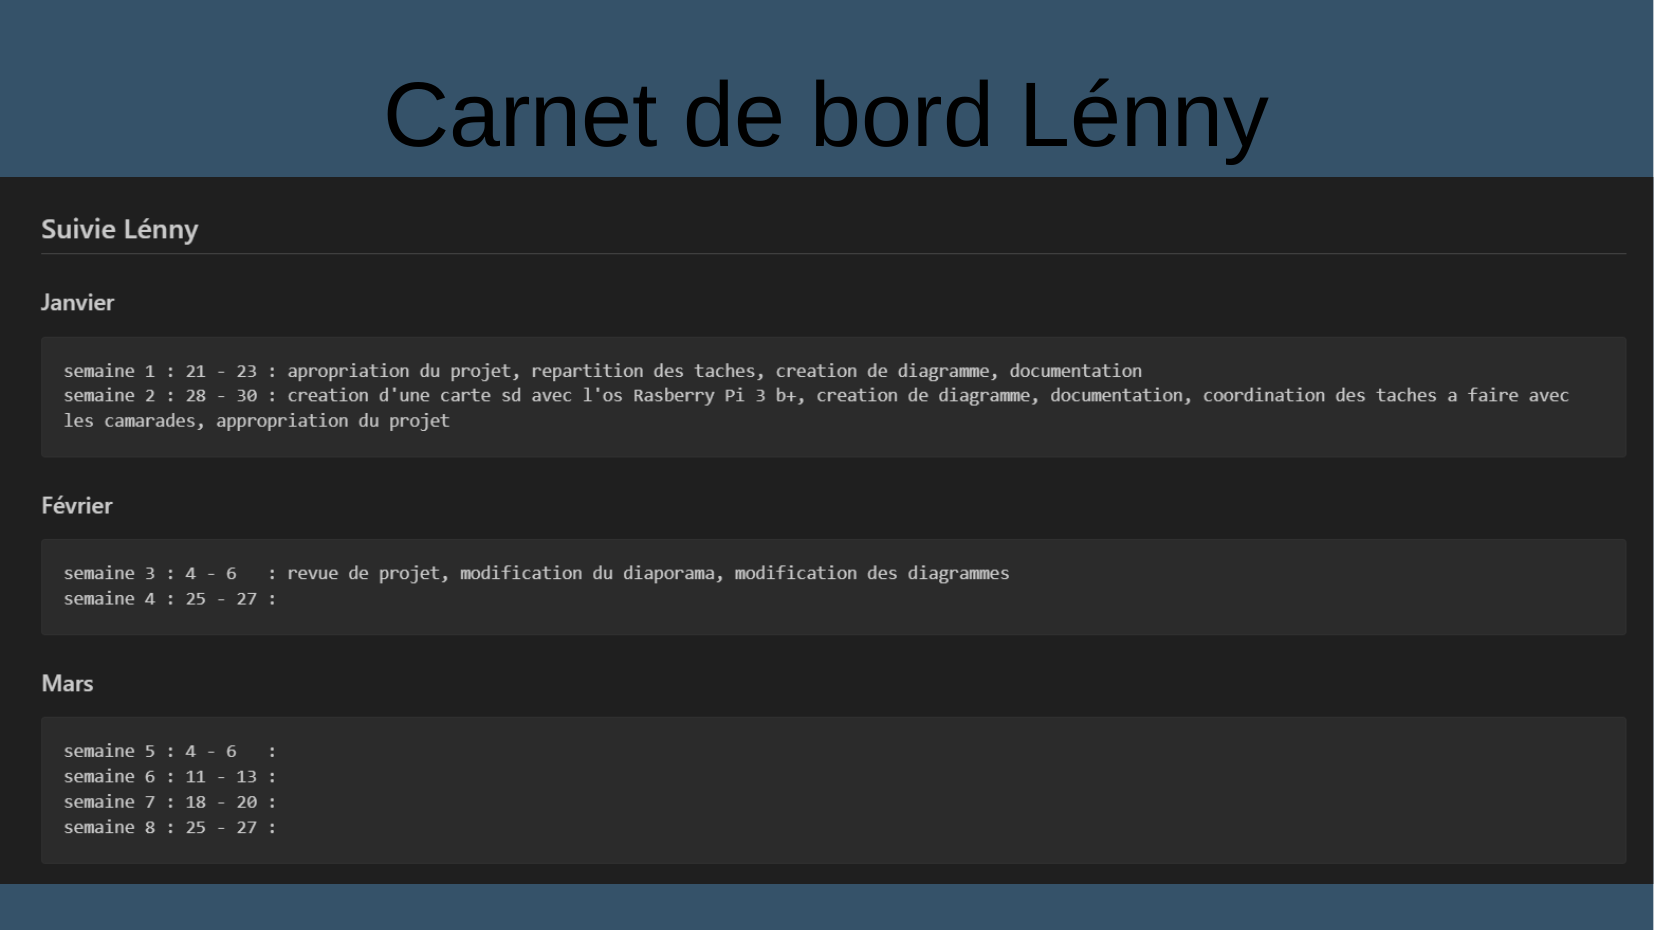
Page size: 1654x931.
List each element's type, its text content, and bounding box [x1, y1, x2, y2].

picture [0, 177, 1654, 884]
title Carnet de bord Lénny [82, 37, 1571, 177]
